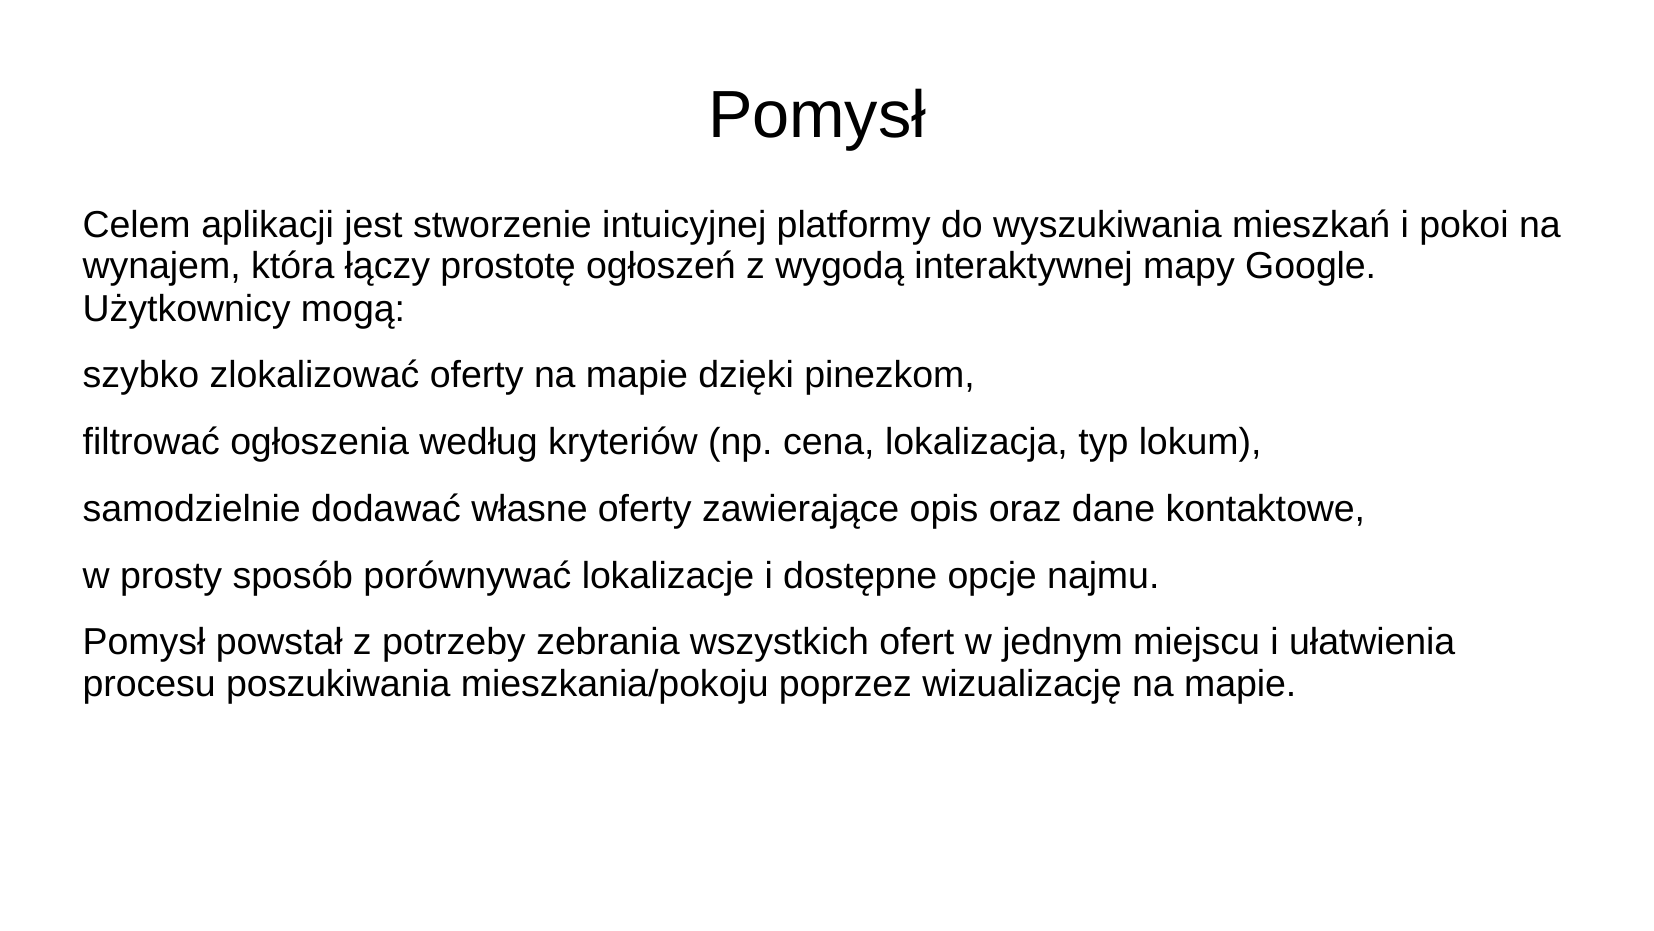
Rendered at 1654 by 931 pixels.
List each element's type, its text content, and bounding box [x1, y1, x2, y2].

title Pomysł [82, 37, 1571, 193]
subtitle Celem aplikacji jest stworzenie intuicyjnej platformy do wyszukiwania mieszkań i pokoi na wynajem, która łączy prostotę ogłoszeń z wygodą interaktywnej mapy Google. Użytkownicy mogą: szybko zlokalizować oferty na mapie dzięki pinezkom, filtrować ogłoszenia według kryteriów (np. cena, lokalizacja, typ lokum), samodzielnie dodawać własne oferty zawierające opis oraz dane kontaktowe, w prosty sposób porównywać lokalizacje i dostępne opcje najmu. Pomysł powstał z potrzeby zebrania wszystkich ofert w jednym miejscu i ułatwienia procesu poszukiwania mieszkania/pokoju poprzez wizualizację na mapie. [82, 204, 1571, 770]
